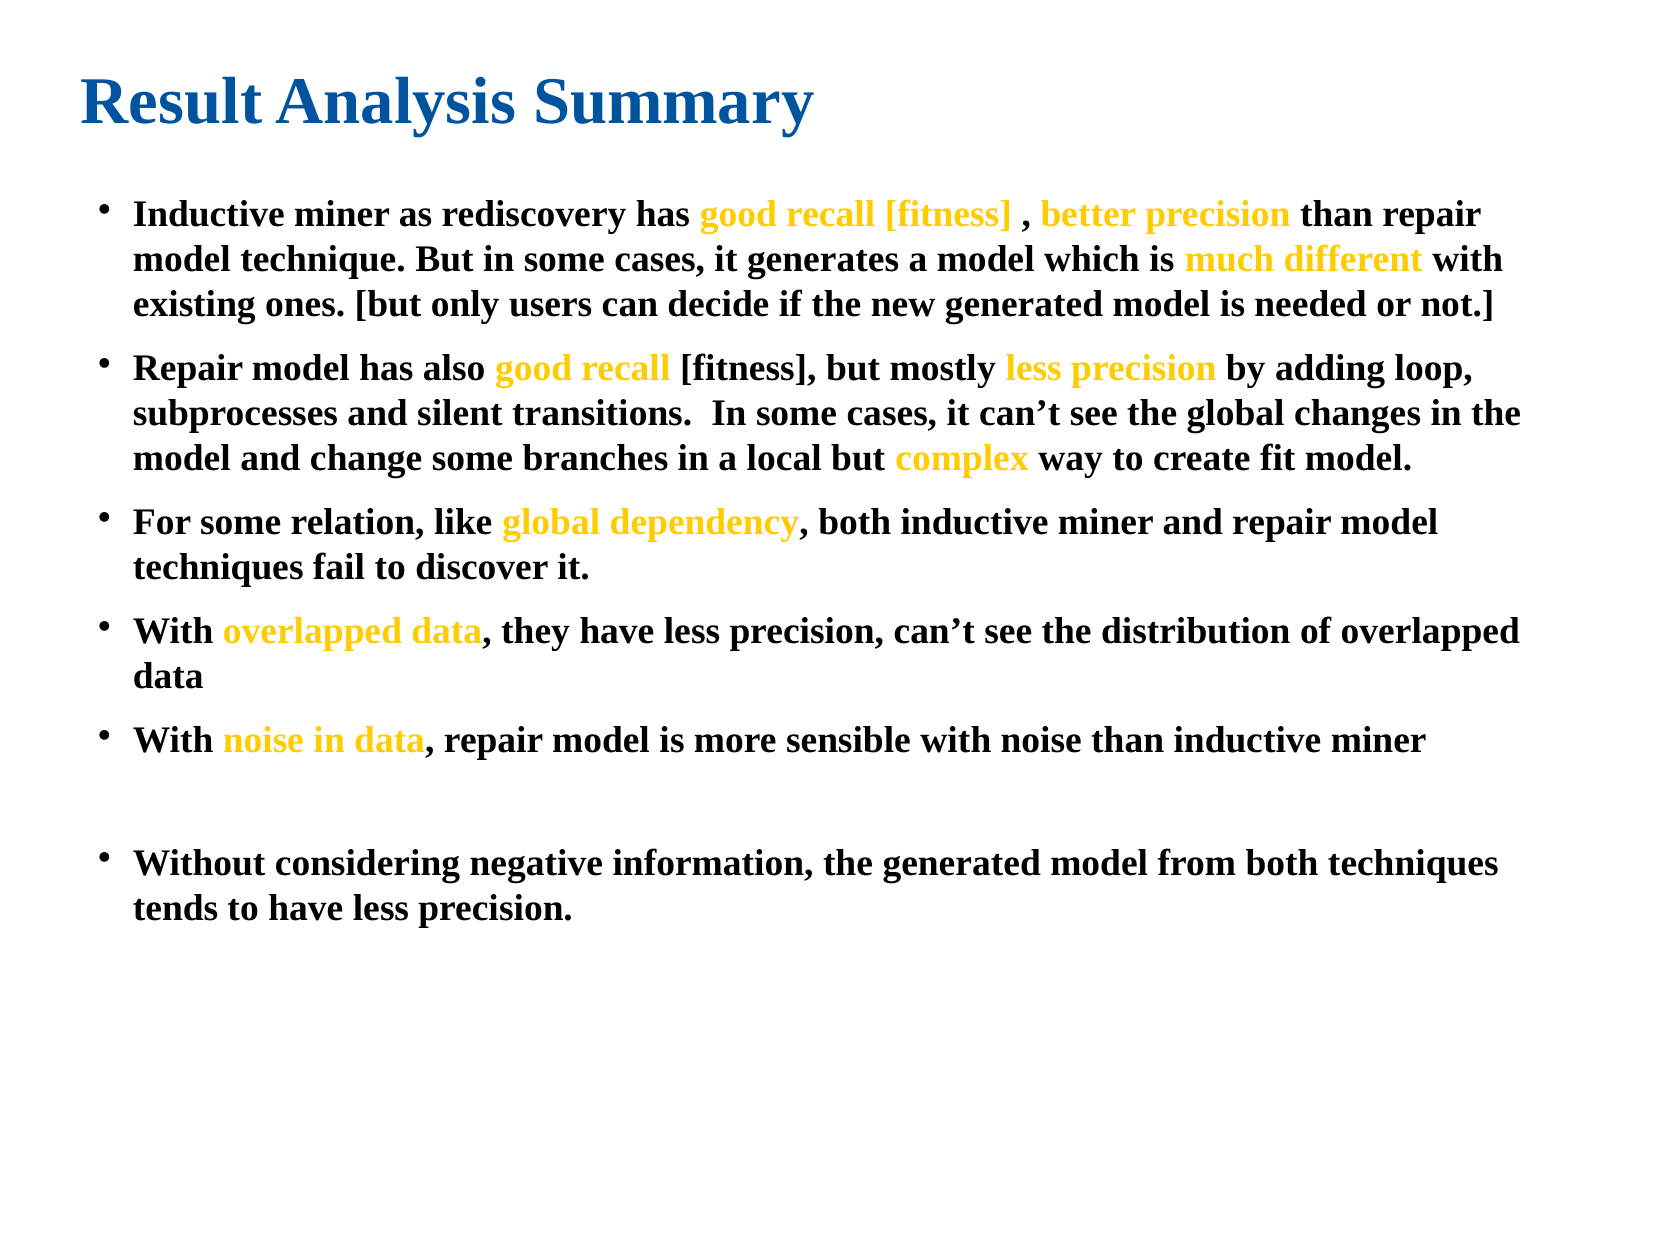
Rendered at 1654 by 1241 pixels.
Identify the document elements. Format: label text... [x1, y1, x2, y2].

text_box Inductive miner as rediscovery has good recall [fitness] , better precision than repair model technique. But in some cases, it generates a model which is much different with existing ones. [but only users can decide if the new generated model is needed or not.] Repair model has also good recall [fitness], but mostly less precision by adding loop, subprocesses and silent transitions. In some cases, it can’t see the global changes in the model and change some branches in a local but complex way to create fit model. For some relation, like global dependency, both inductive miner and repair model techniques fail to discover it. With overlapped data, they have less precision, can’t see the distribution of overlapped data With noise in data, repair model is more sensible with noise than inductive miner Without considering negative information, the generated model from both techniques tends to have less precision. [82, 181, 1554, 1207]
text_box Result Analysis Summary [66, 49, 1223, 132]
